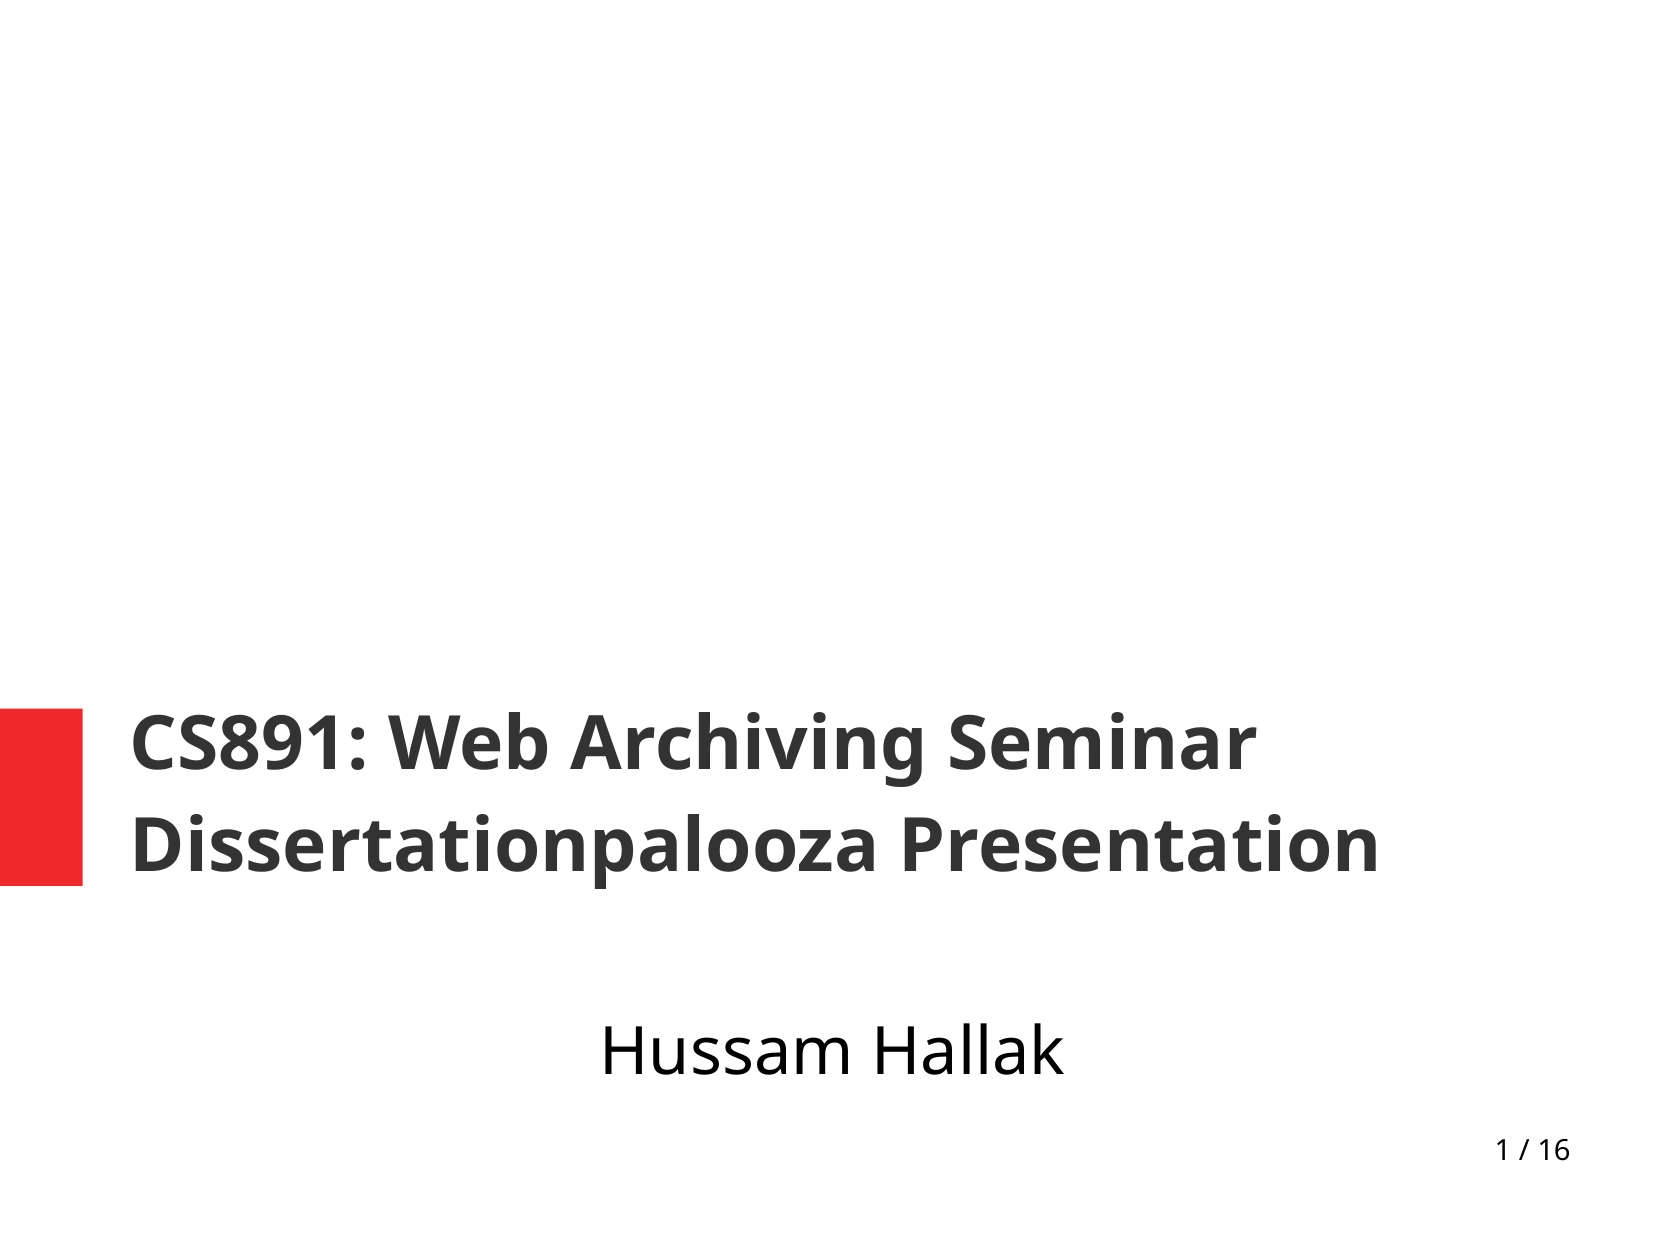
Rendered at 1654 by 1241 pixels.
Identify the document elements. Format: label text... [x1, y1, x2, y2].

title CS891: Web Archiving Seminar Dissertationpalooza Presentation [129, 673, 1536, 910]
subtitle Hussam Hallak [129, 968, 1536, 1130]
